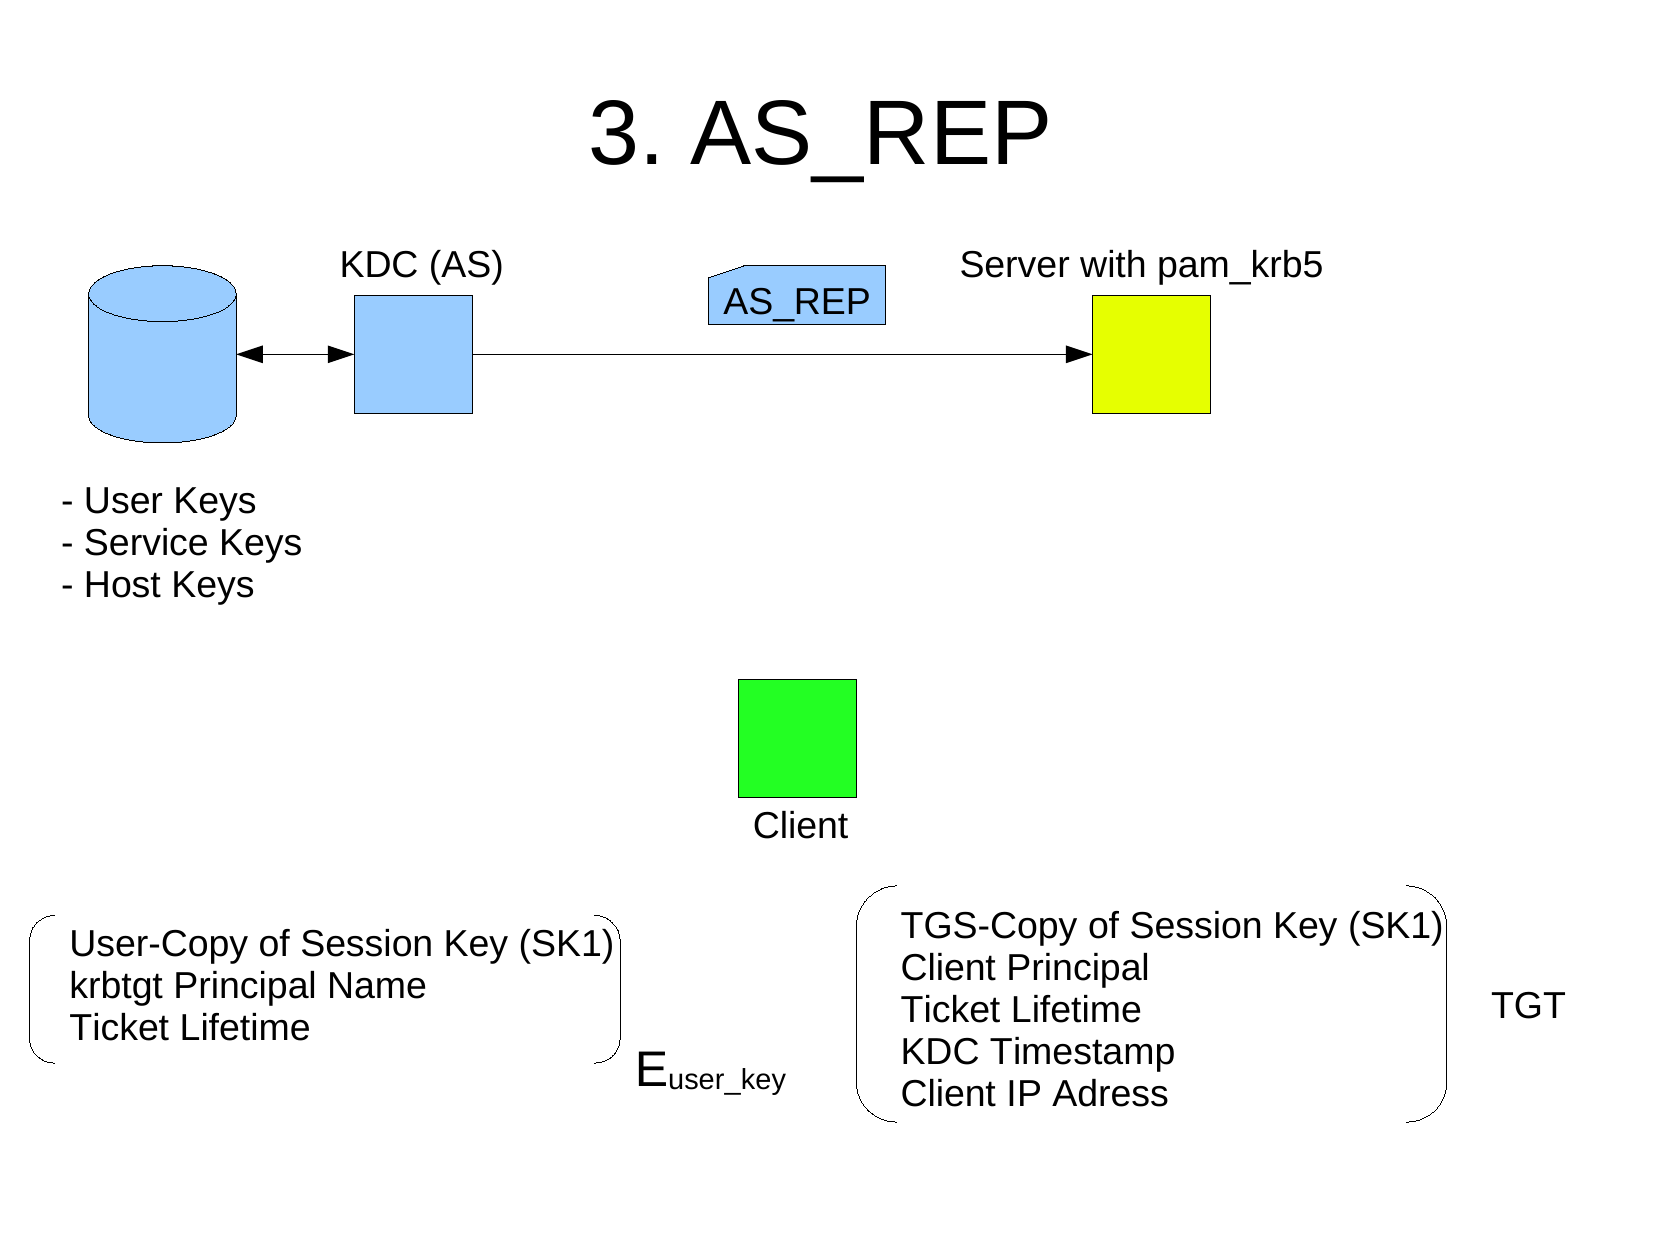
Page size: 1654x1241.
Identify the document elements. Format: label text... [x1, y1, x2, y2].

text_box [738, 679, 857, 797]
text_box AS_REP [708, 265, 886, 325]
text_box [88, 265, 237, 443]
text_box [1092, 295, 1211, 414]
text_box - User Keys - Service Keys - Host Keys [46, 472, 314, 614]
text_box TGT [1476, 976, 1595, 1034]
title 3. AS_REP [76, 29, 1565, 237]
text_box User-Copy of Session Key (SK1) krbtgt Principal Name Ticket Lifetime [54, 915, 680, 1057]
text_box KDC (AS) [324, 236, 516, 294]
text_box [354, 295, 473, 414]
text_box TGS-Copy of Session Key (SK1) Client Principal Ticket Lifetime KDC Timestamp Client IP Adress [885, 897, 1506, 1123]
text_box Client [738, 797, 886, 855]
text_box Server with pam_krb5 [944, 236, 1359, 294]
text_box Euser_key [620, 1033, 827, 1123]
